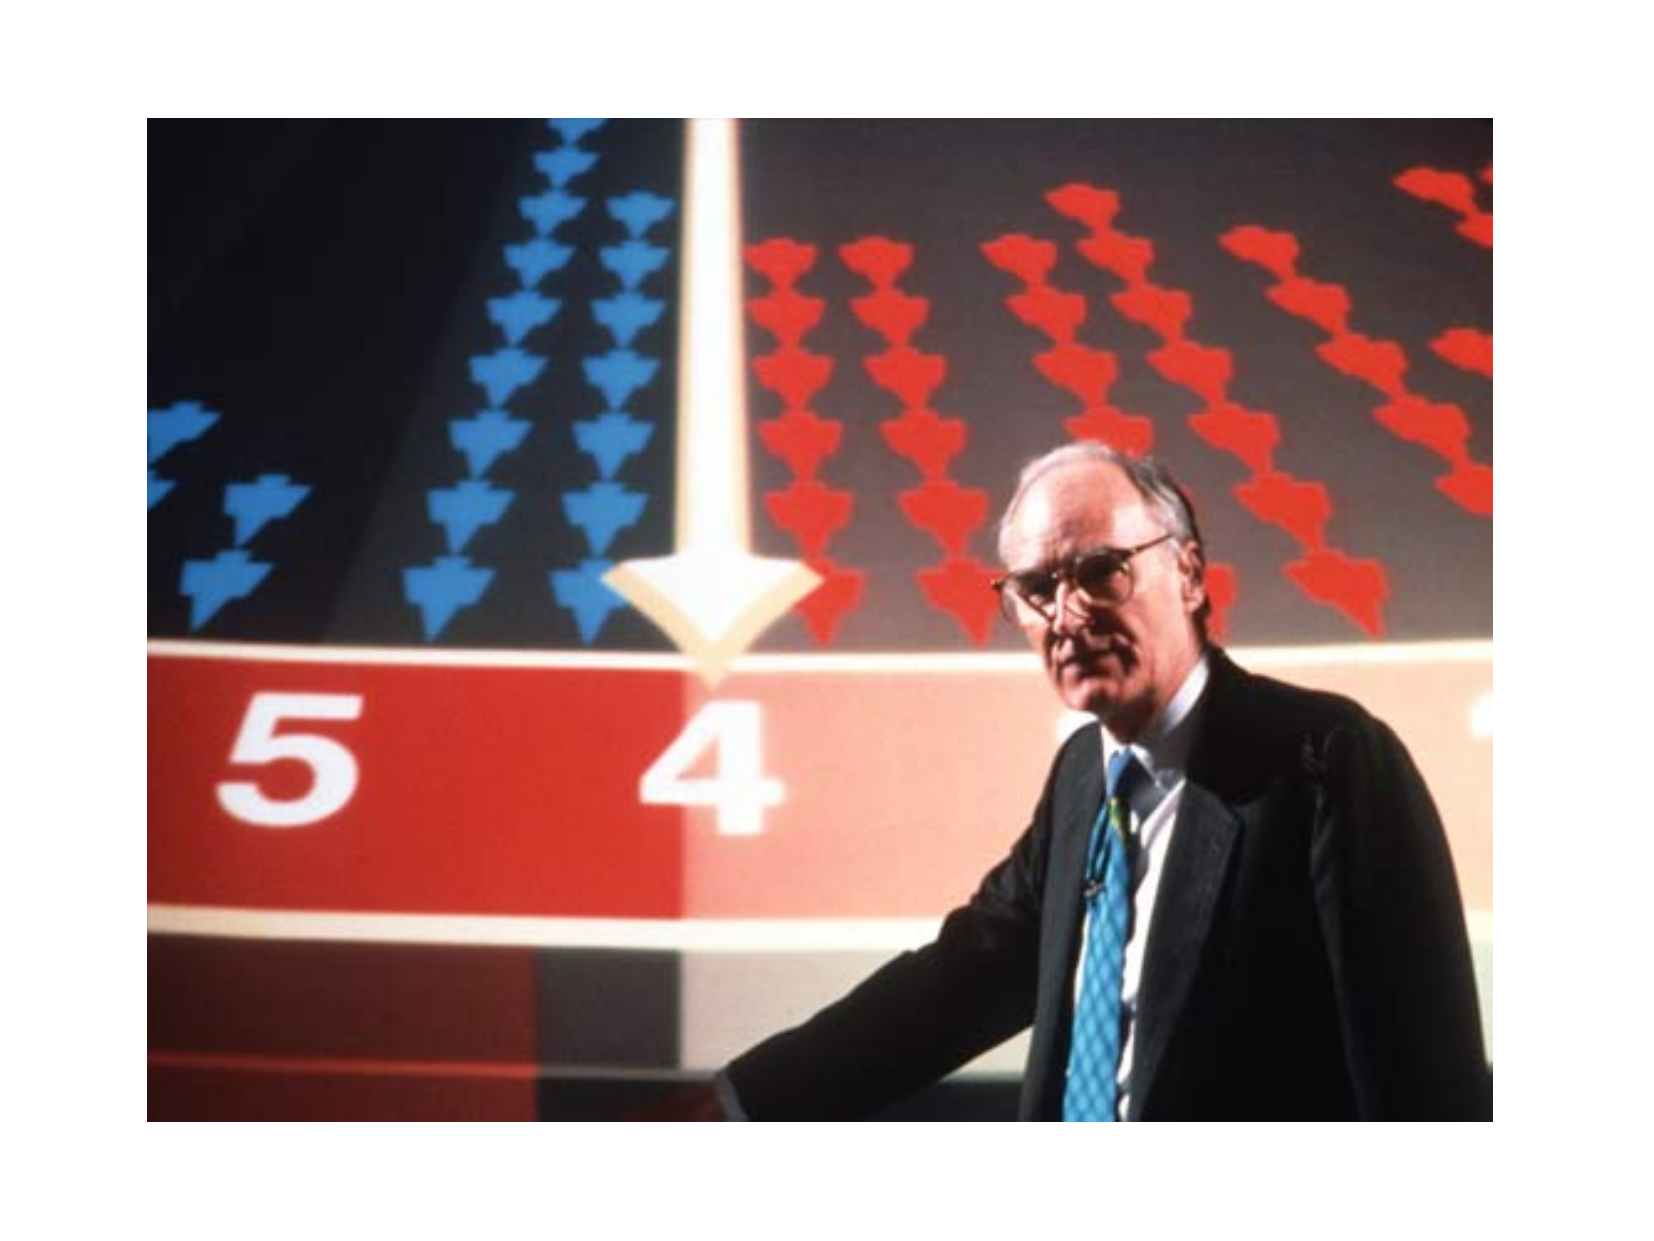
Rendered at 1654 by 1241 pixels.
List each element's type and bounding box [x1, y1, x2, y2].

picture [147, 118, 1493, 1123]
